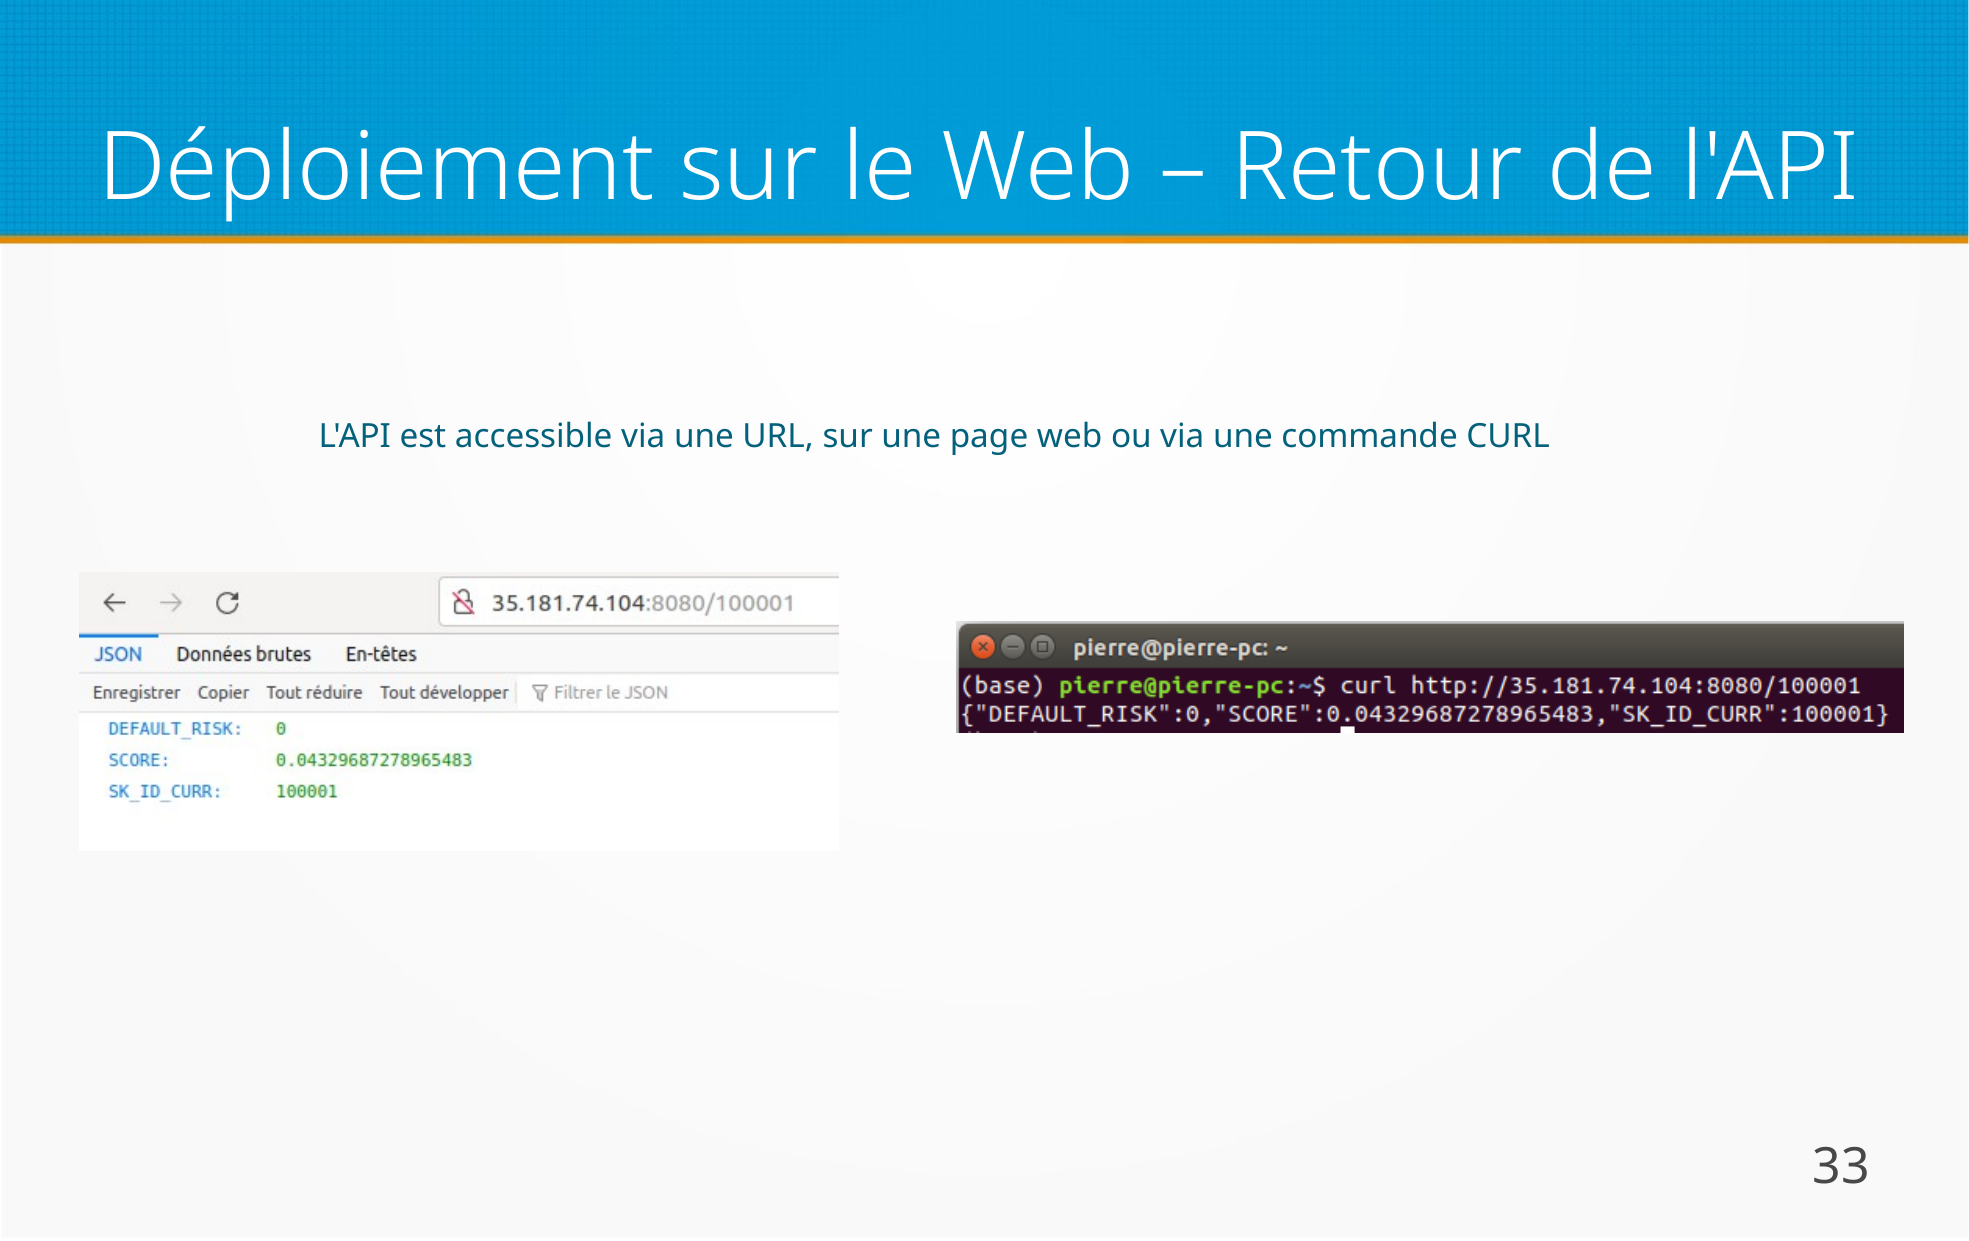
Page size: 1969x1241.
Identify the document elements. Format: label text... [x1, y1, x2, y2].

title Déploiement sur le Web – Retour de l'API [98, 19, 1870, 227]
picture [0, 233, 1969, 1241]
text_box L'API est accessible via une URL, sur une page web ou via une commande CURL [312, 291, 1808, 579]
